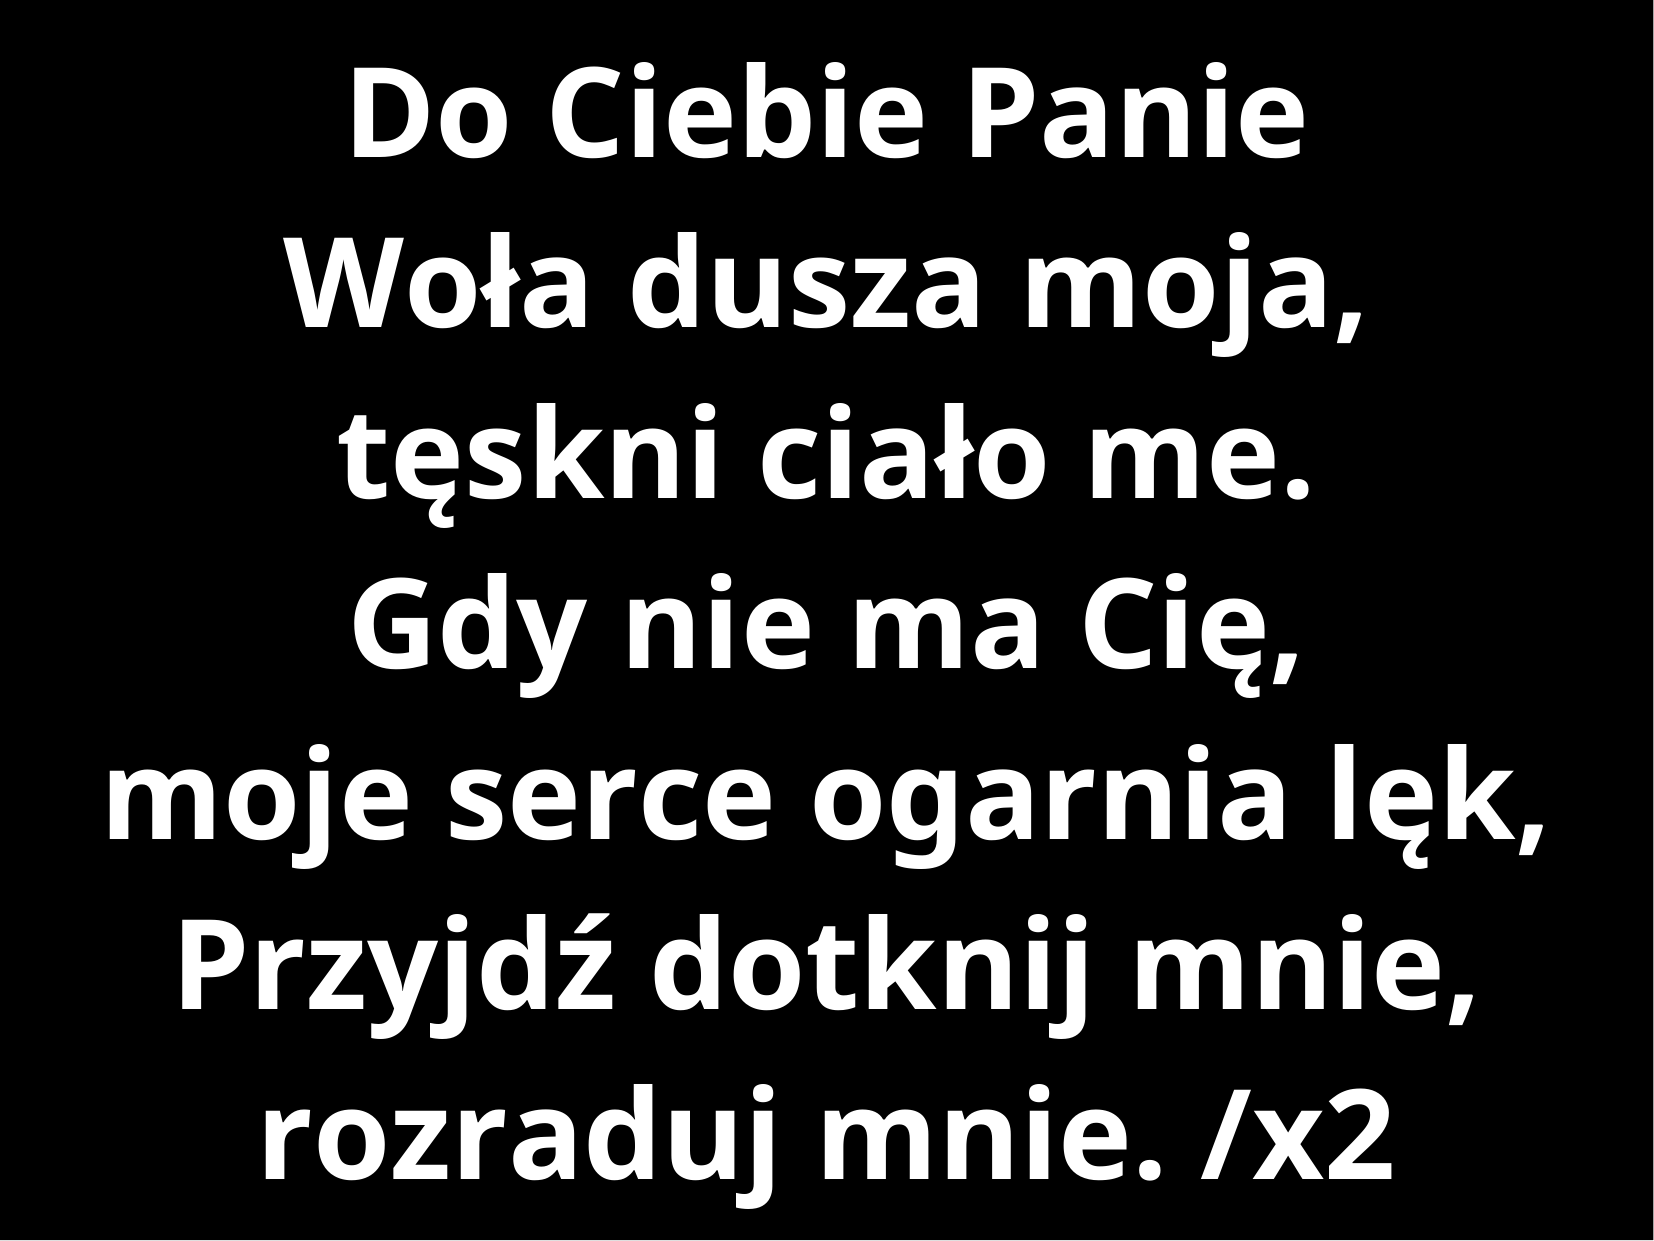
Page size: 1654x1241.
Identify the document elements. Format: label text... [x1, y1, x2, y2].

title Do Ciebie Panie Woła dusza moja, tęskni ciało me. Gdy nie ma Cię, moje serce ogarnia lęk, Przyjdź dotknij mnie, rozraduj mnie. /x2 [0, 0, 1654, 1241]
